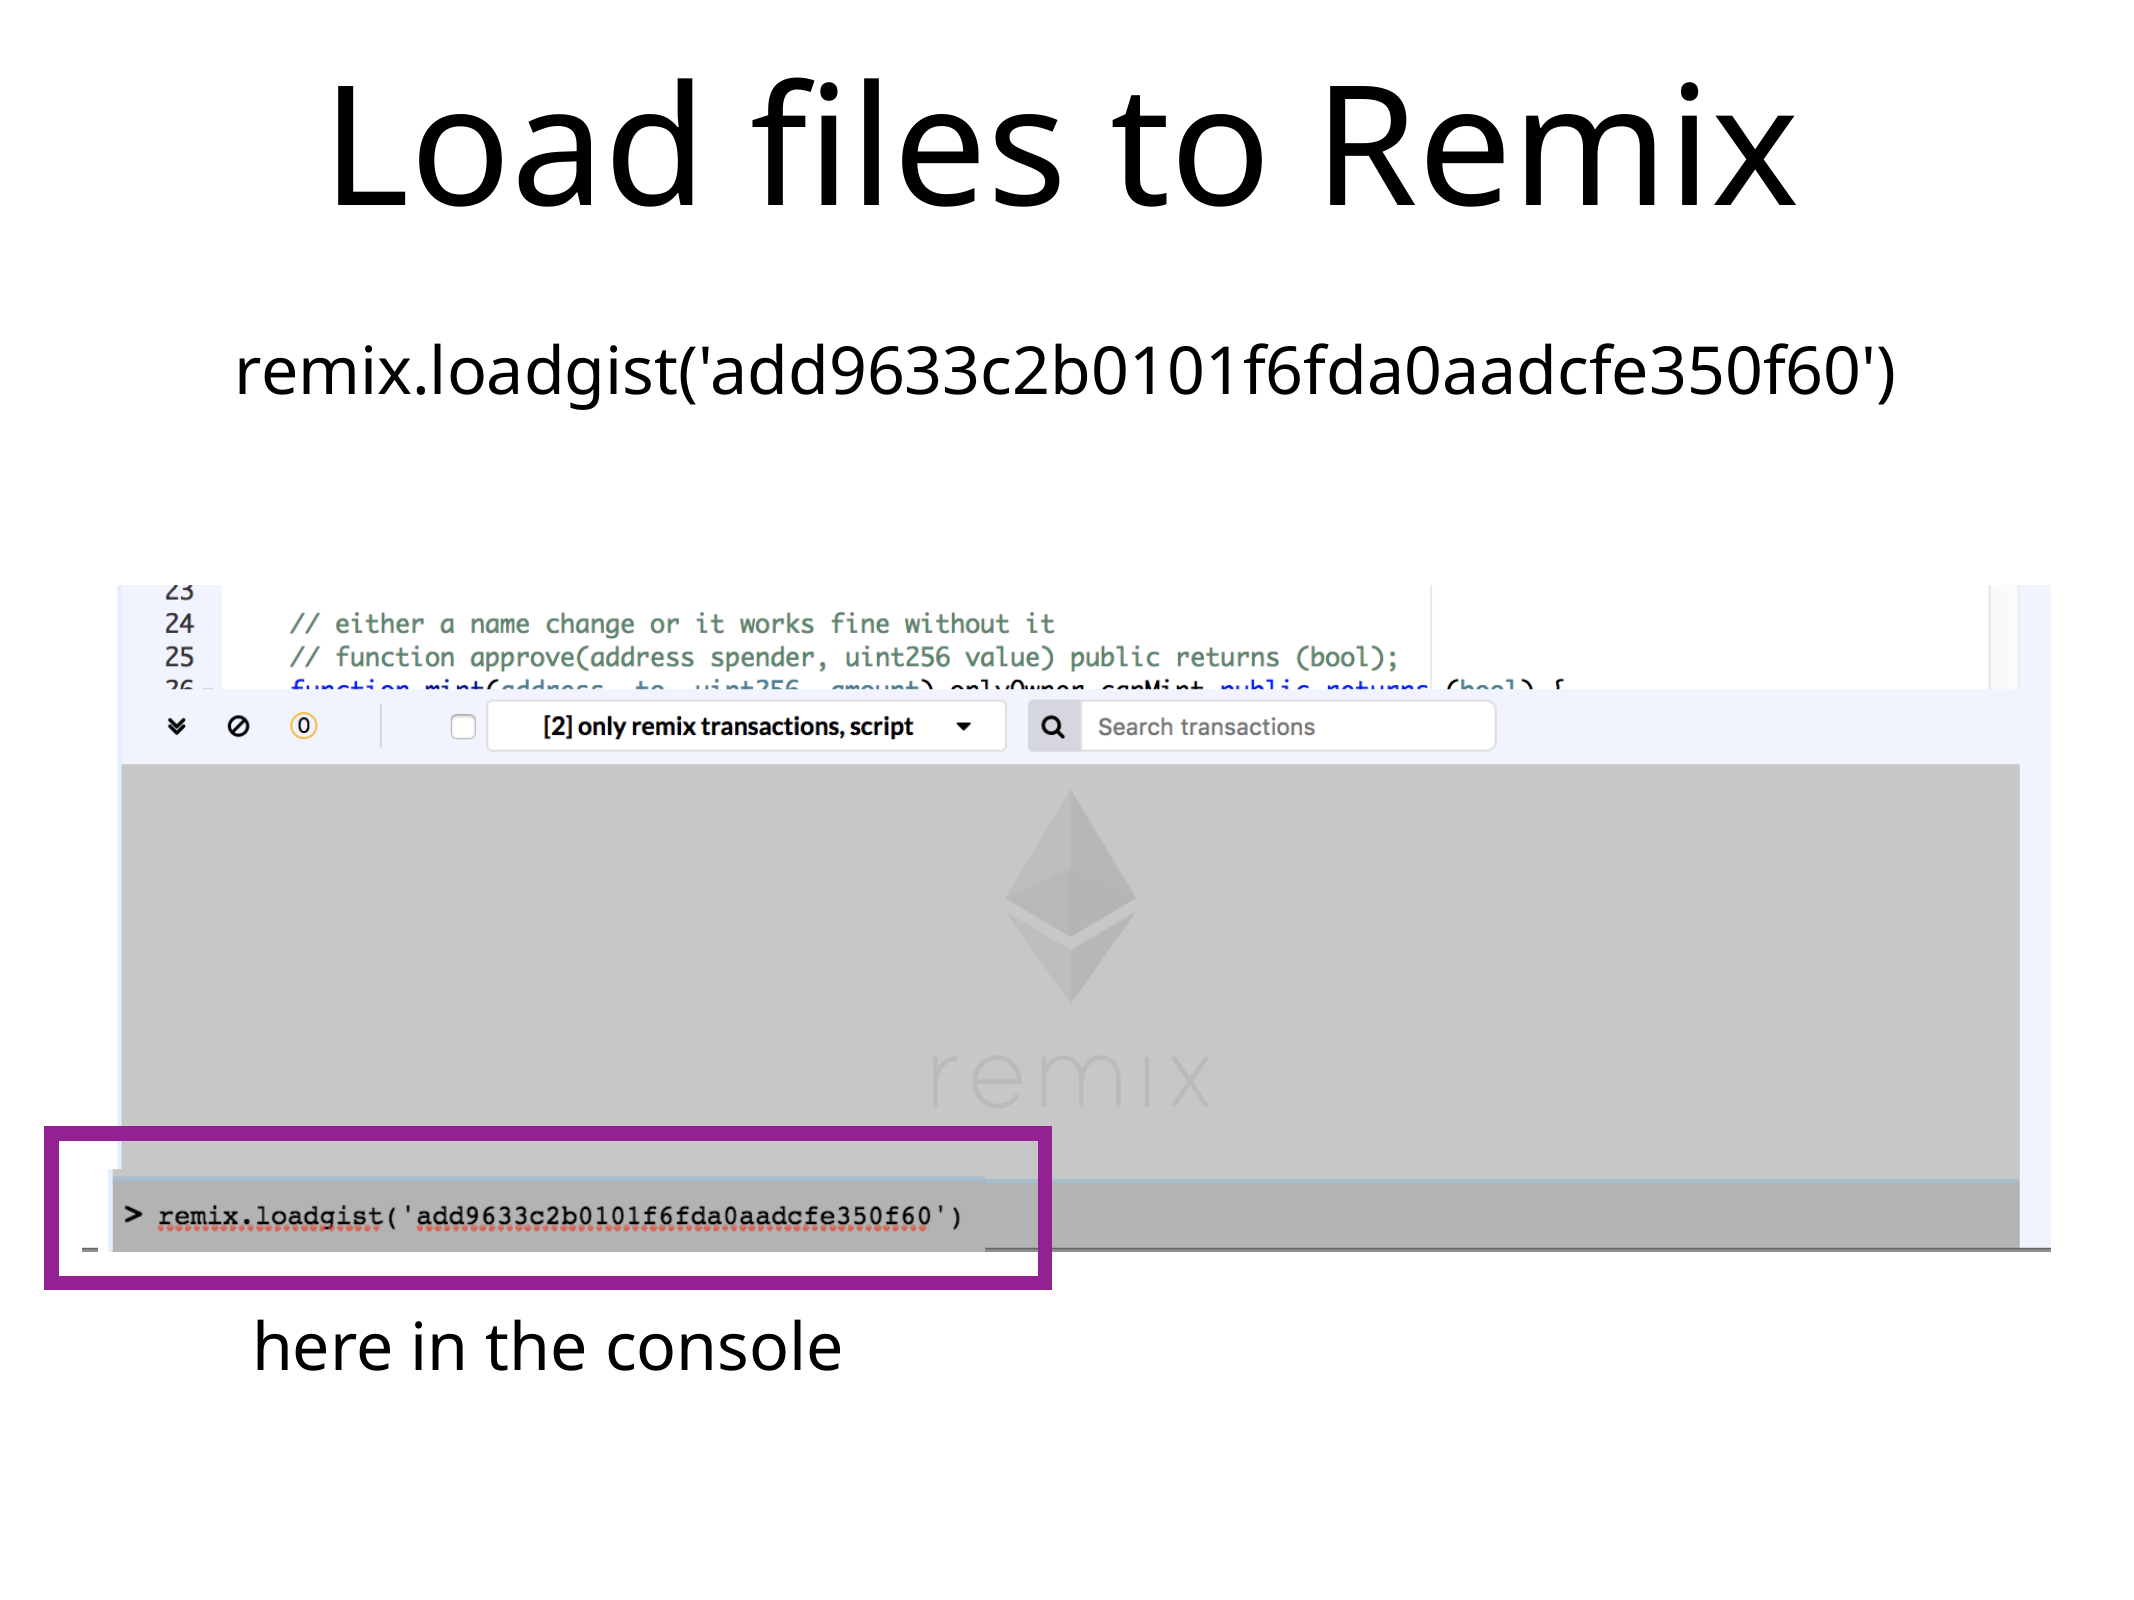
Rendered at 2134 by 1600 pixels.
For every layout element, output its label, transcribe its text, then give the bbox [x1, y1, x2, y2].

text_box here in the console [0, 1295, 1407, 1482]
picture [82, 1141, 1038, 1253]
subtitle remix.loadgist('add9633c2b0101f6fda0aadcfe350f60') [208, 320, 1925, 507]
picture [82, 585, 2051, 1253]
title Load files to Remix [203, 31, 1921, 256]
